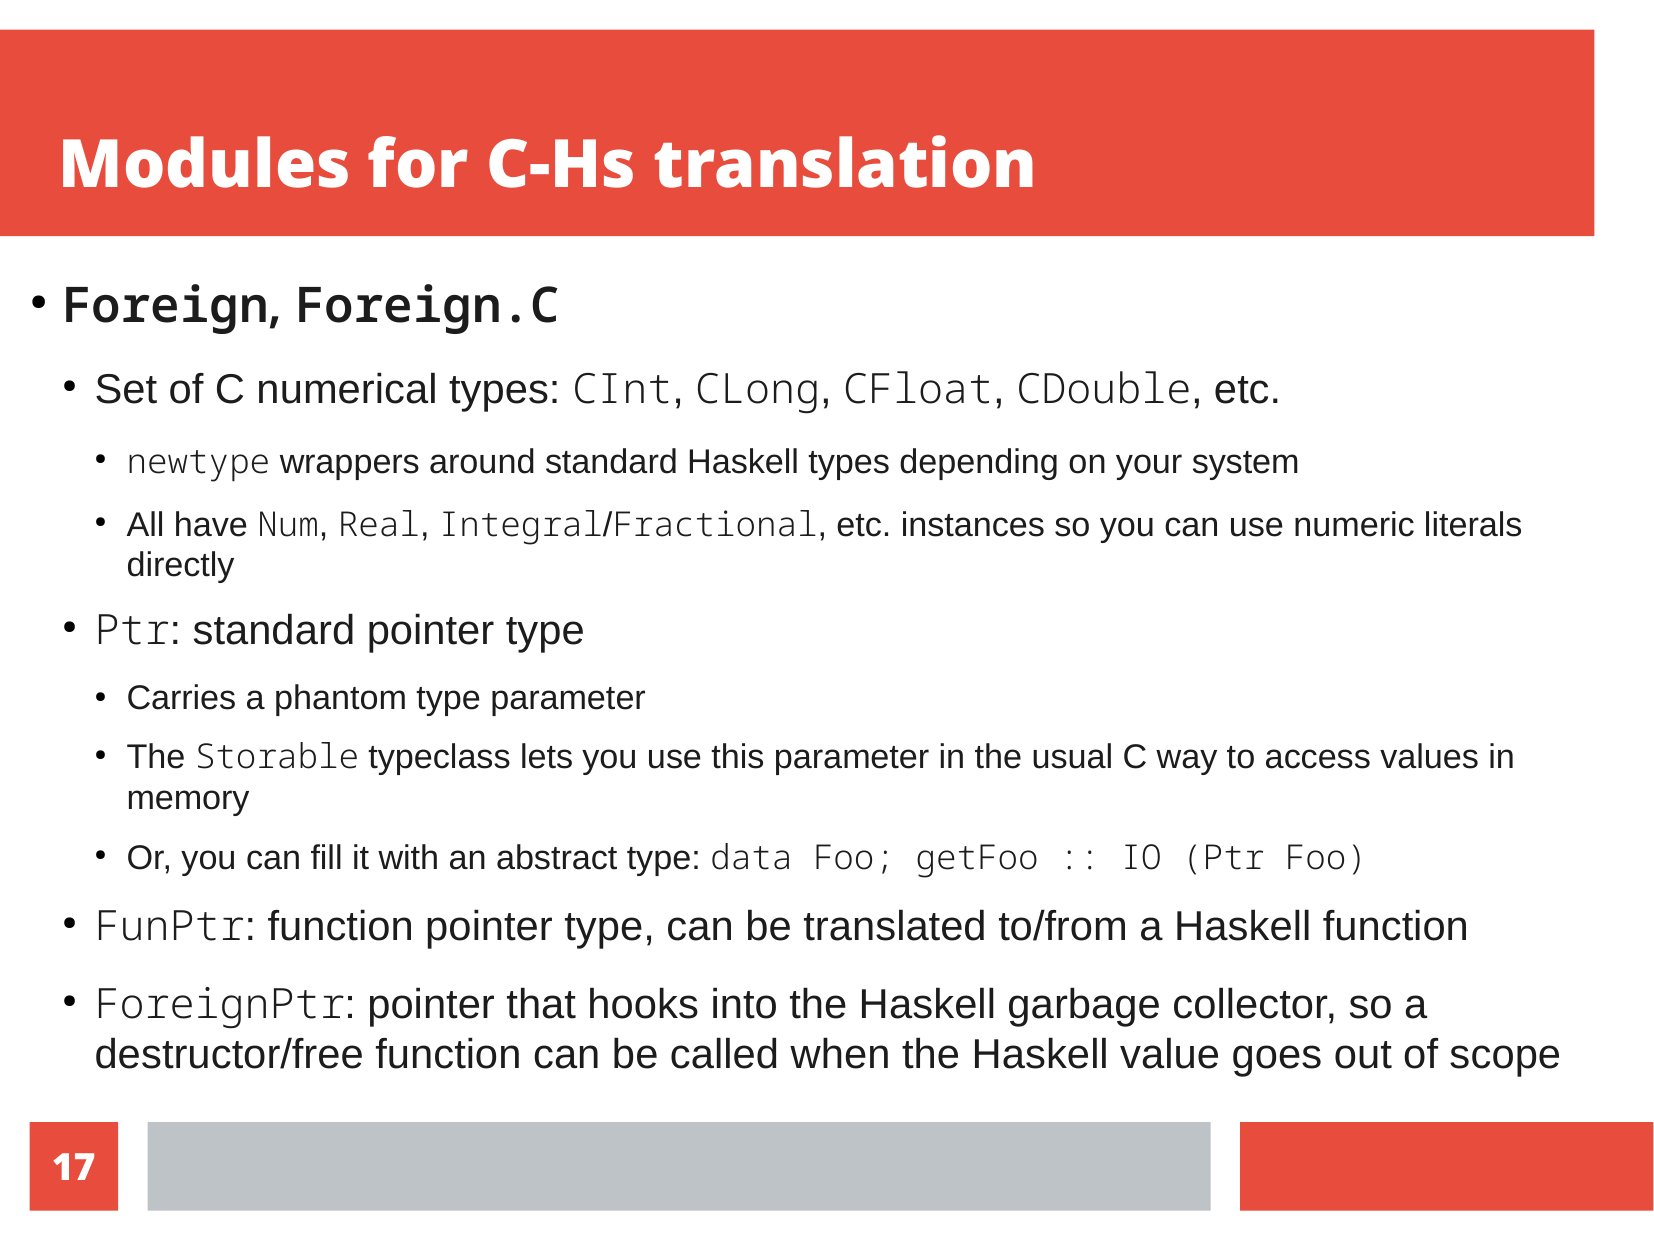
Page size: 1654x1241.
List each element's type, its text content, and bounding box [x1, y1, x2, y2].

list Foreign, Foreign.C Set of C numerical types: CInt, CLong, CFloat, CDouble, etc. newtype wrappers around standard Haskell types depending on your system All have Num, Real, Integral/Fractional, etc. instances so you can use numeric literals directly Ptr: standard pointer type Carries a phantom type parameter The Storable typeclass lets you use this parameter in the usual C way to access values in memory Or, you can fill it with an abstract type: data Foo; getFoo :: IO (Ptr Foo) FunPtr: function pointer type, can be translated to/from a Haskell function ForeignPtr: pointer that hooks into the Haskell garbage collector, so a destructor/free function can be called when the Haskell value goes out of scope [30, 270, 1606, 1093]
title Modules for C-Hs translation [59, 59, 1595, 207]
